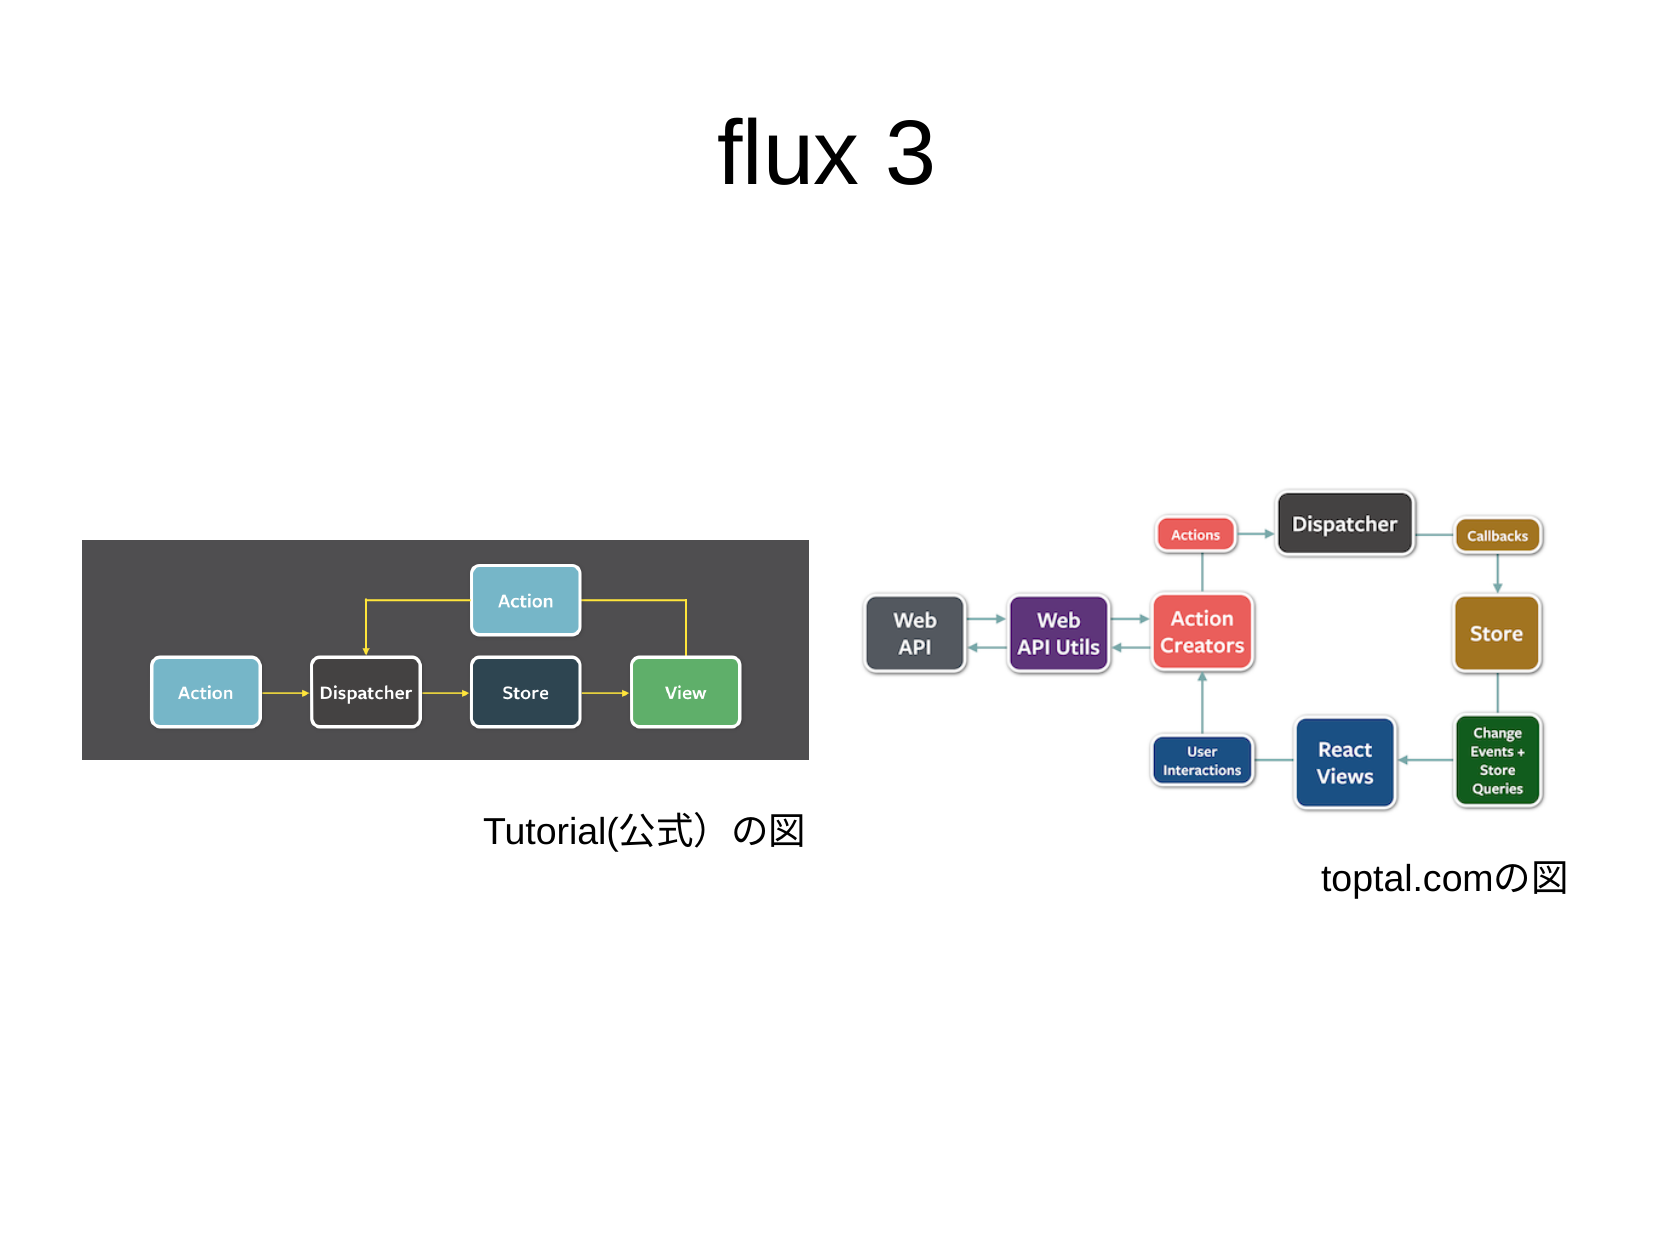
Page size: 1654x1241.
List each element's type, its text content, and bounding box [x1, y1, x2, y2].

picture [82, 540, 809, 760]
title flux 3 [82, 49, 1571, 257]
text_box Tutorial(公式）の図 [468, 793, 804, 851]
picture [845, 468, 1572, 831]
text_box toptal.comの図 [1270, 840, 1583, 898]
